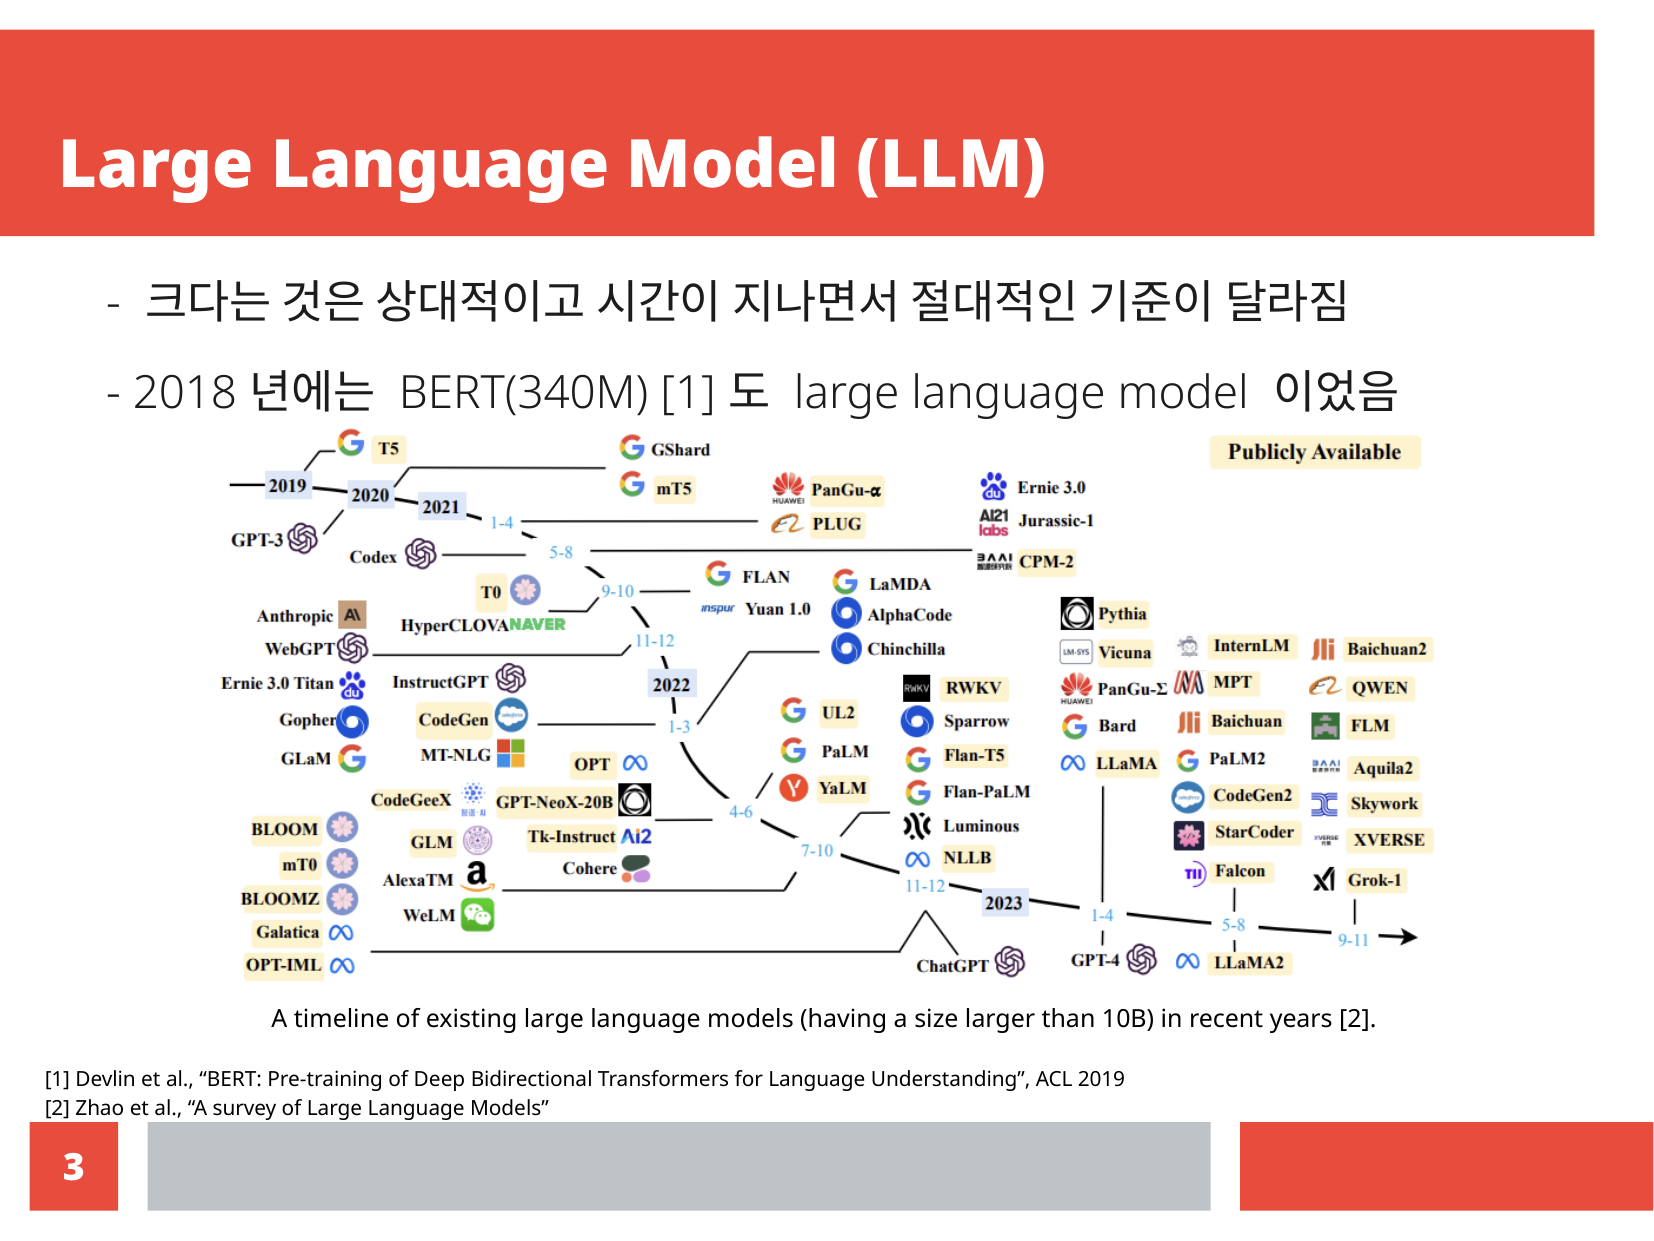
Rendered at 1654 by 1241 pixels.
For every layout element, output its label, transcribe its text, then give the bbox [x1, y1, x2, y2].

picture [210, 420, 1441, 993]
text_box [1] Devlin et al., “BERT: Pre-training of Deep Bidirectional Transformers for Language Understanding”, ACL 2019 [2] Zhao et al., “A survey of Large Language Models” [30, 1057, 1621, 1134]
title Large Language Model (LLM) [59, 59, 1595, 207]
text_box A timeline of existing large language models (having a size larger than 10B) in recent years [2]. [195, 993, 1456, 1038]
list - 크다는 것은 상대적이고 시간이 지나면서 절대적인 기준이 달라짐 - 2018년에는 BERT(340M) [1]도 large language model 이었음 [59, 265, 1565, 1034]
